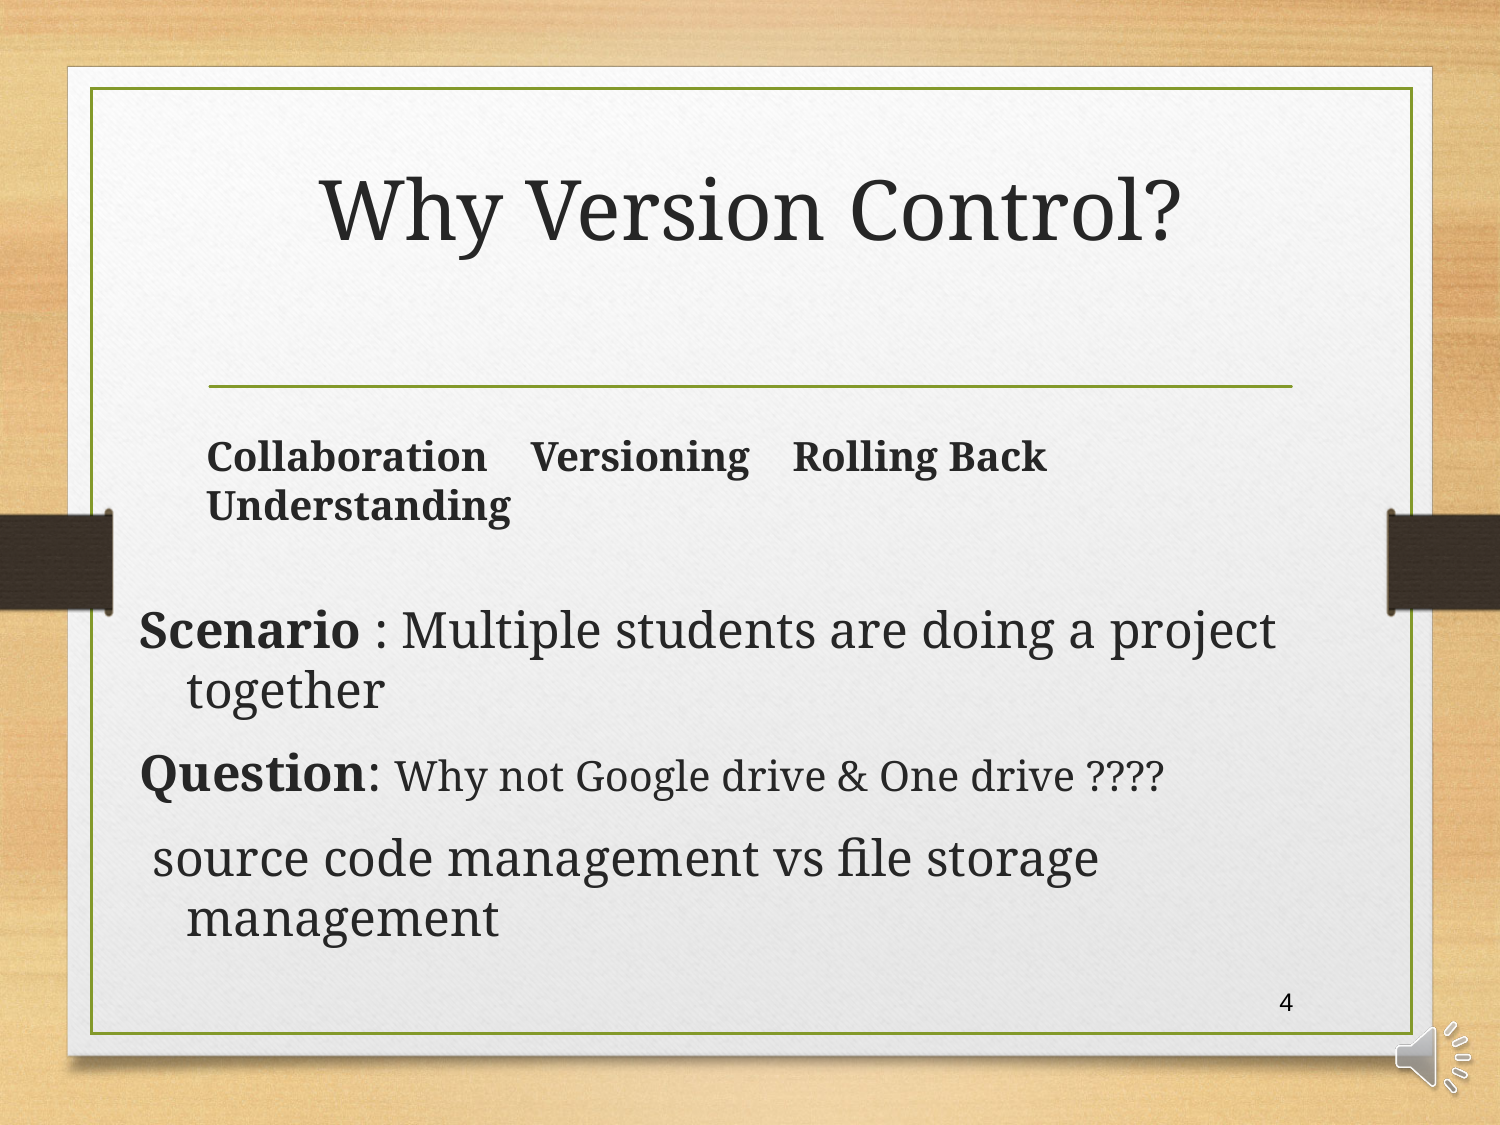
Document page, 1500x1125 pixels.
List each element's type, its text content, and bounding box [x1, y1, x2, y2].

text_box <number> [1243, 977, 1309, 1024]
text_box Scenario : Multiple students are doing a project together Question: Why not Google drive & One drive ???? source code management vs file storage management [125, 591, 1375, 955]
title Why Version Control? [192, 137, 1309, 278]
picture [0, 0, 1500, 1125]
list Collaboration Versioning Rolling Back Understanding [191, 423, 1354, 537]
